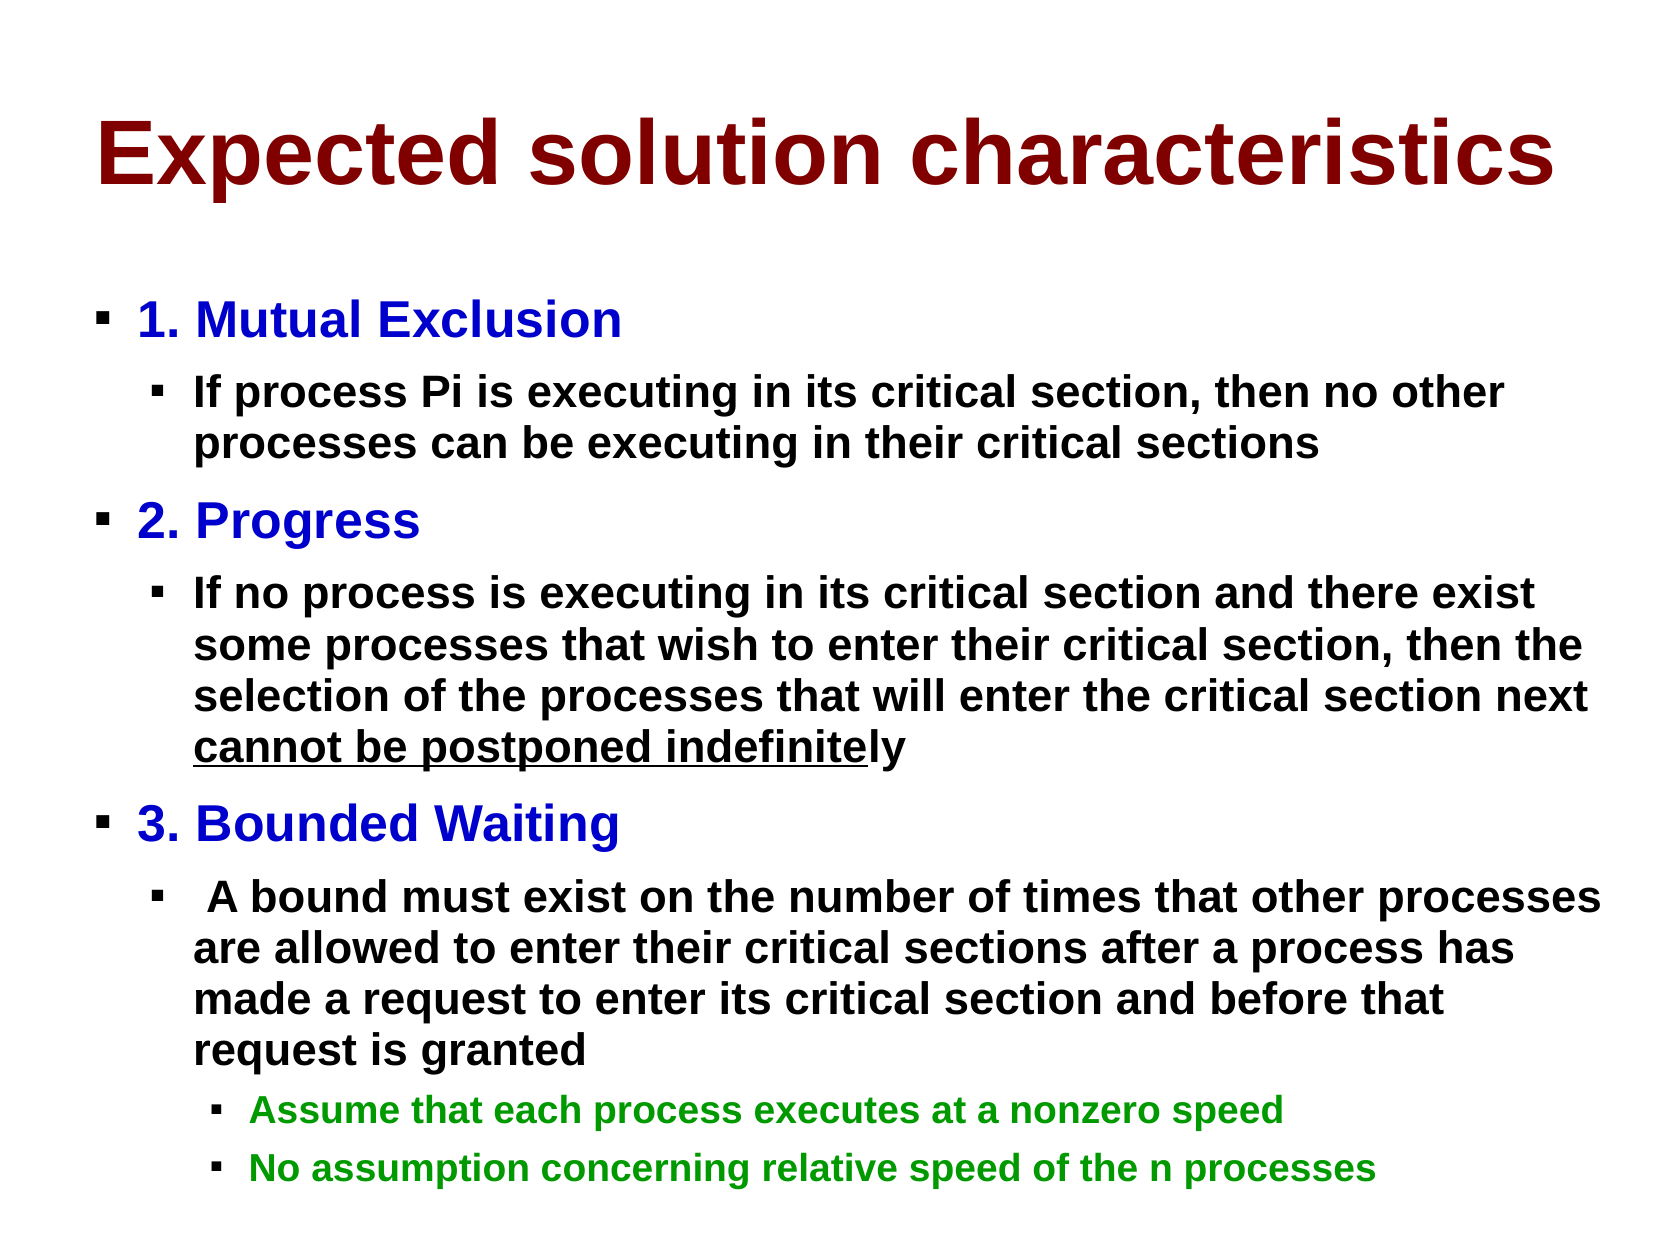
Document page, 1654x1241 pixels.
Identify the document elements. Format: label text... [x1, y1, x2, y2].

title Expected solution characteristics [82, 49, 1571, 257]
list 1. Mutual Exclusion If process Pi is executing in its critical section, then no other processes can be executing in their critical sections 2. Progress If no process is executing in its critical section and there exist some processes that wish to enter their critical section, then the selection of the processes that will enter the critical section next cannot be postponed indefinitely 3. Bounded Waiting A bound must exist on the number of times that other processes are allowed to enter their critical sections after a process has made a request to enter its critical section and before that request is granted Assume that each process executes at a nonzero speed No assumption concerning relative speed of the n processes [82, 290, 1619, 1193]
